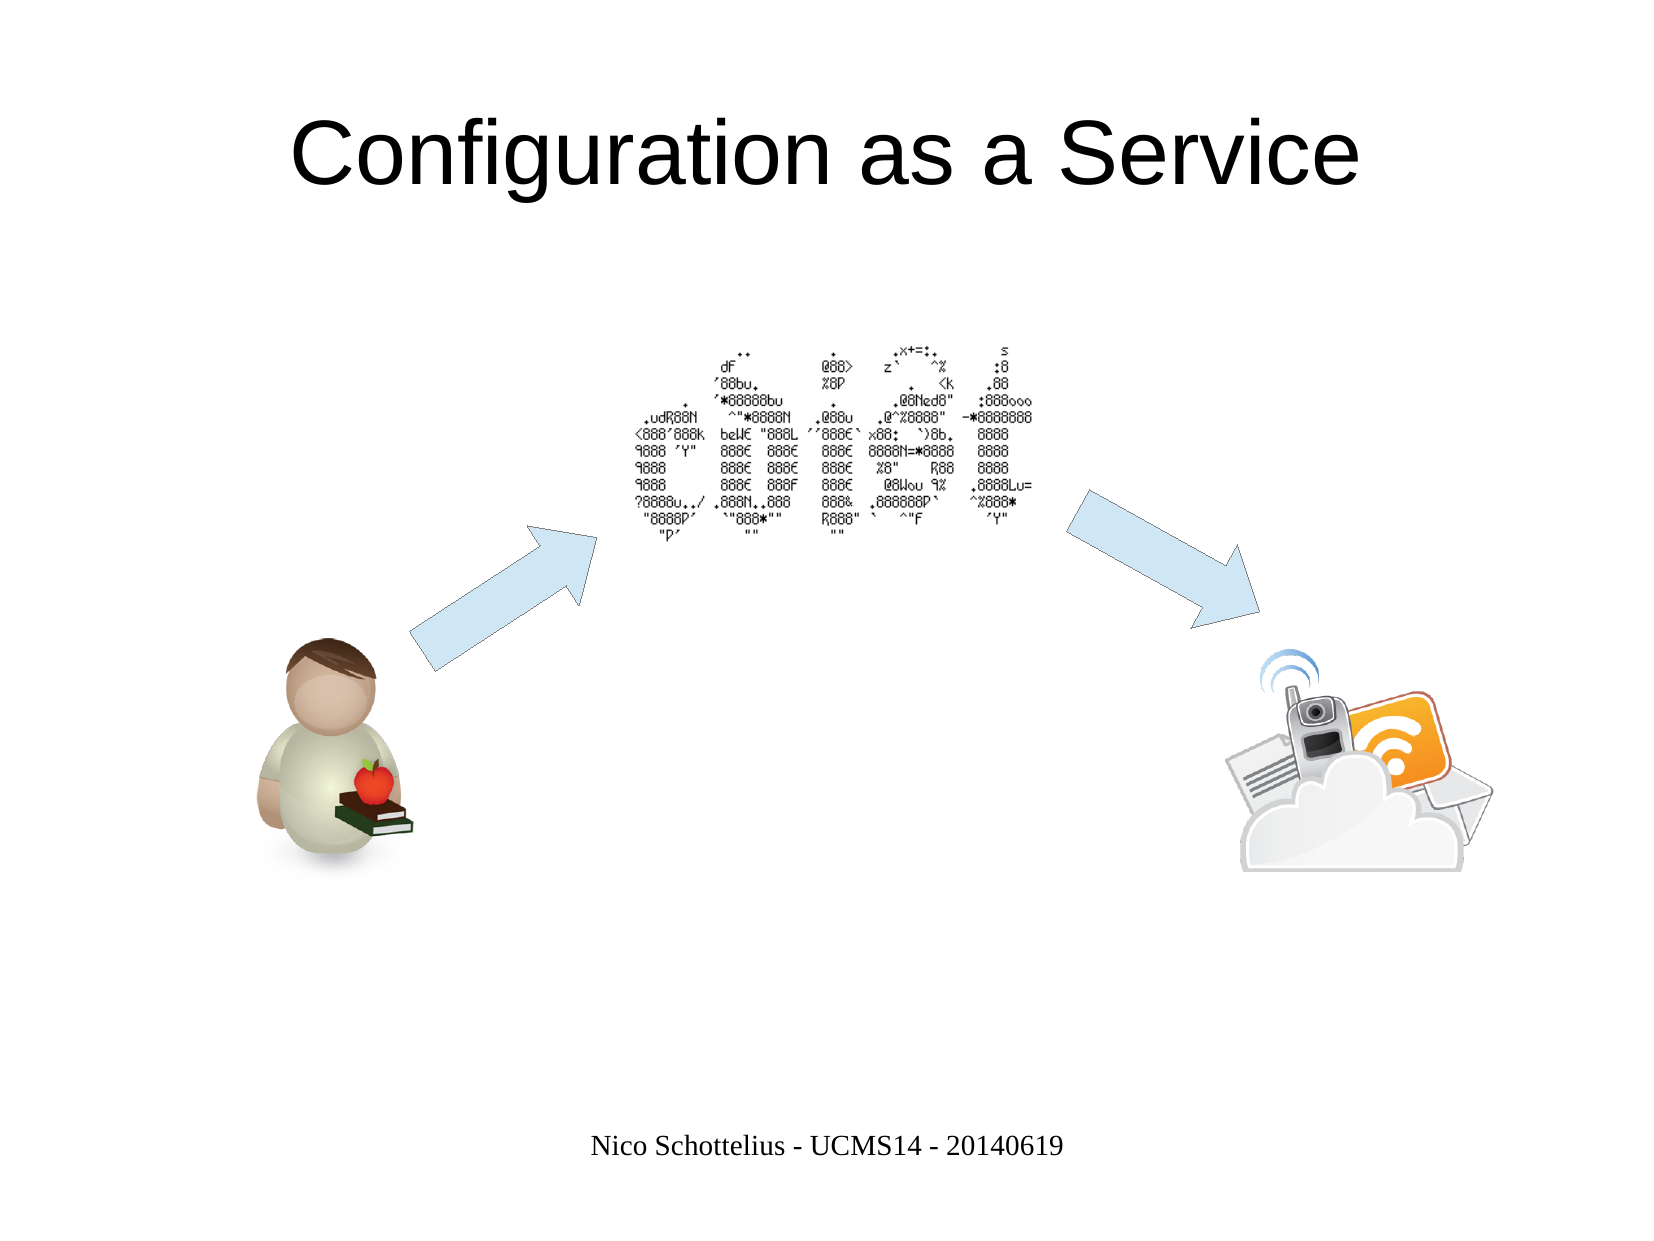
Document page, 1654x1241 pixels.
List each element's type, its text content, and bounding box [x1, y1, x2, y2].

picture [1225, 649, 1500, 872]
picture [633, 332, 1038, 548]
picture [241, 616, 432, 879]
text_box [409, 525, 597, 672]
text_box [1066, 489, 1260, 629]
title Configuration as a Service [82, 49, 1571, 257]
